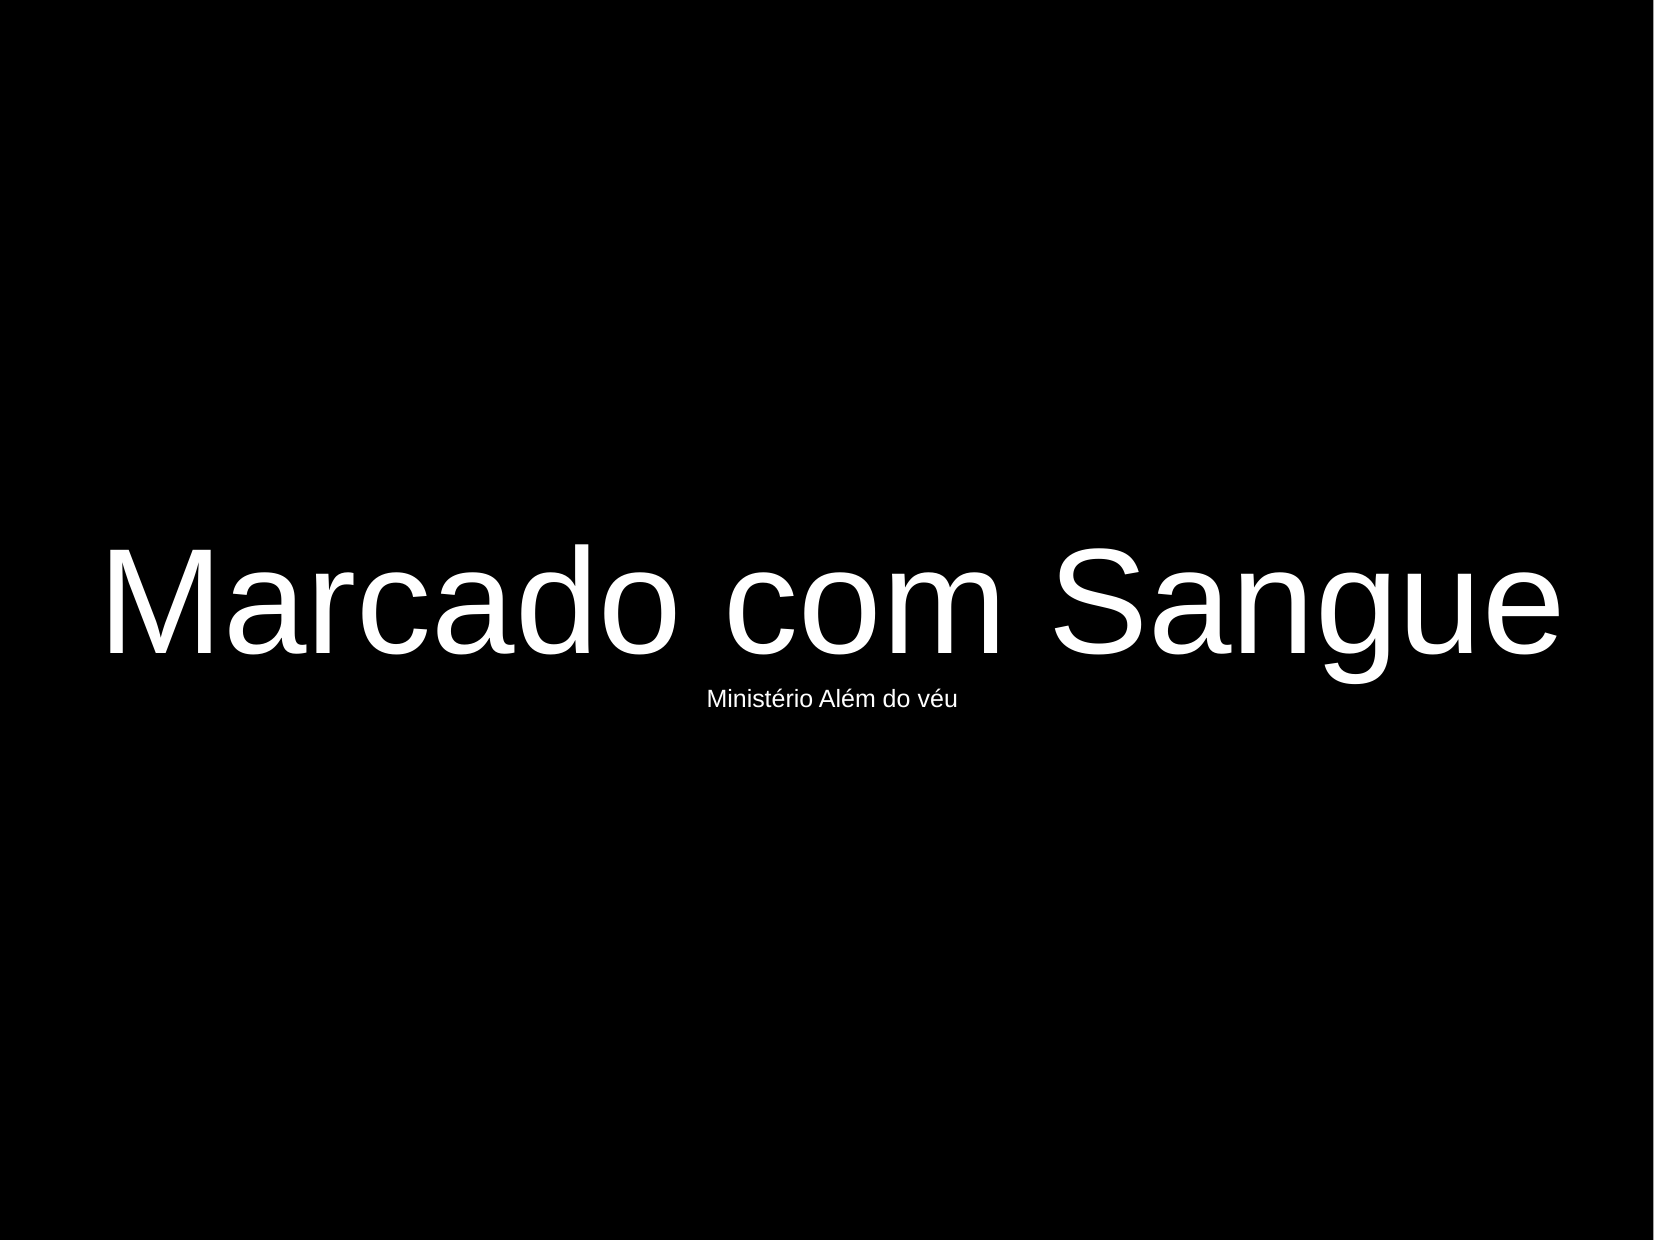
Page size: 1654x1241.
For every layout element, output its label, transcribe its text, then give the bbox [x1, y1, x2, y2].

subtitle Marcado com Sangue Ministério Além do véu [35, 49, 1630, 1182]
